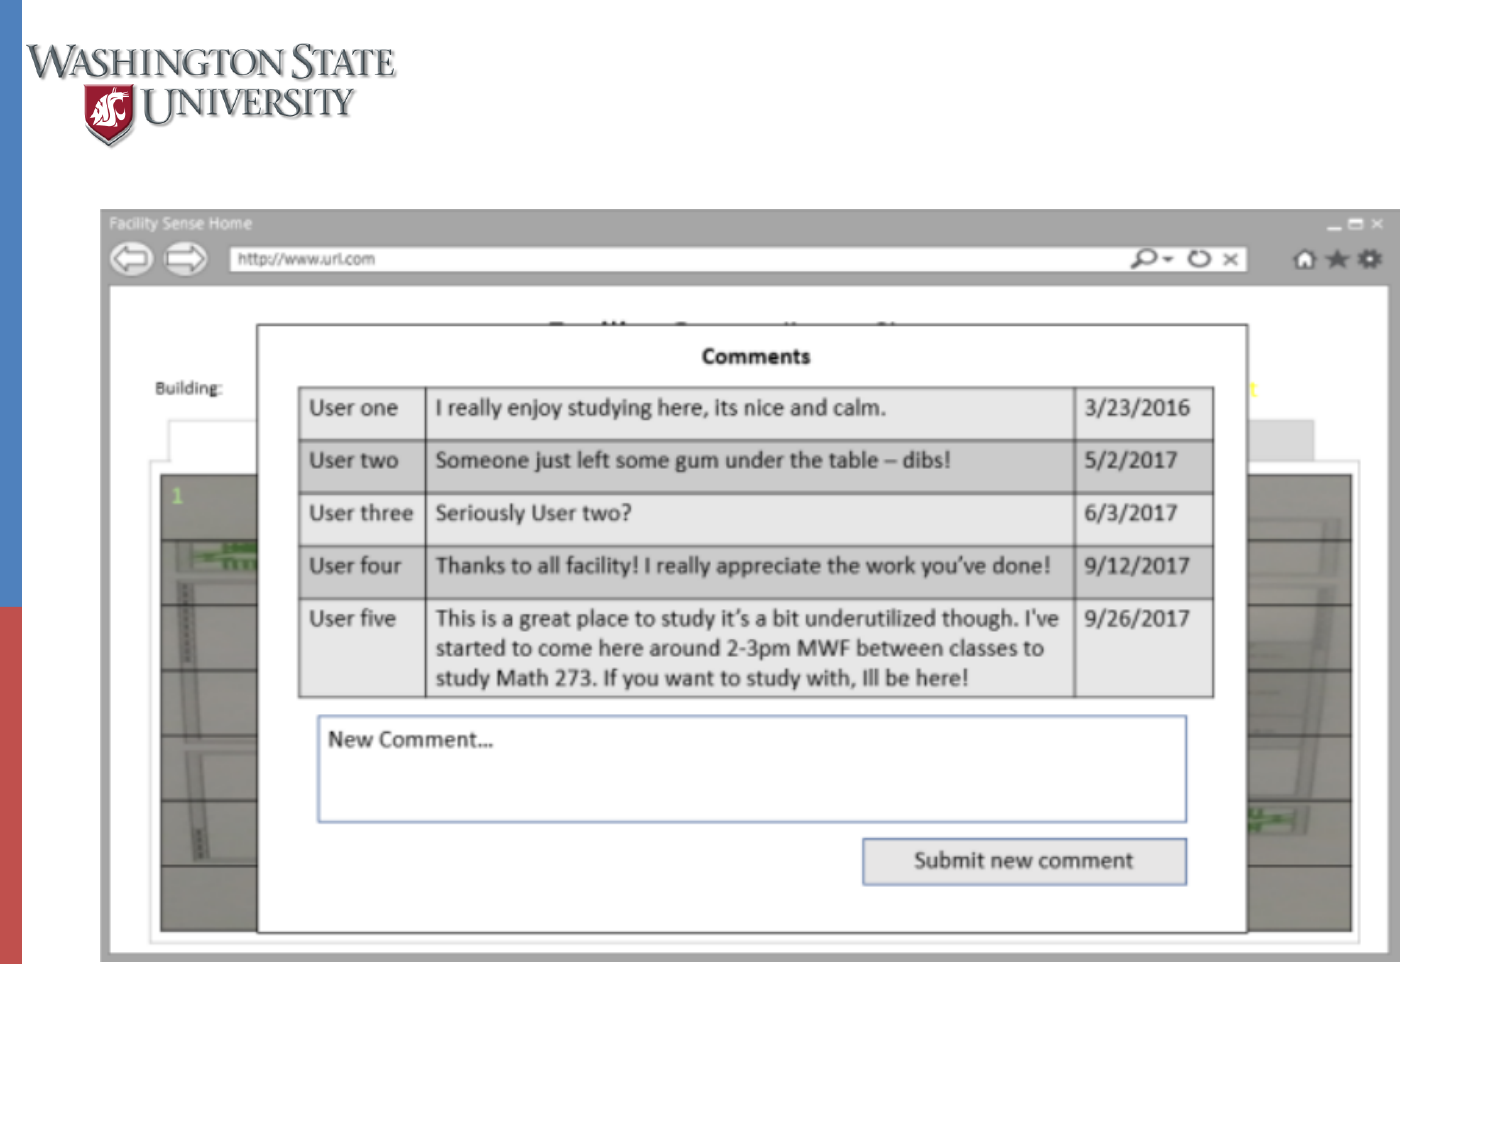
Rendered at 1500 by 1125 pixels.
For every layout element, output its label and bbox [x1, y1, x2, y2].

picture [0, 0, 426, 178]
picture [100, 209, 1400, 962]
